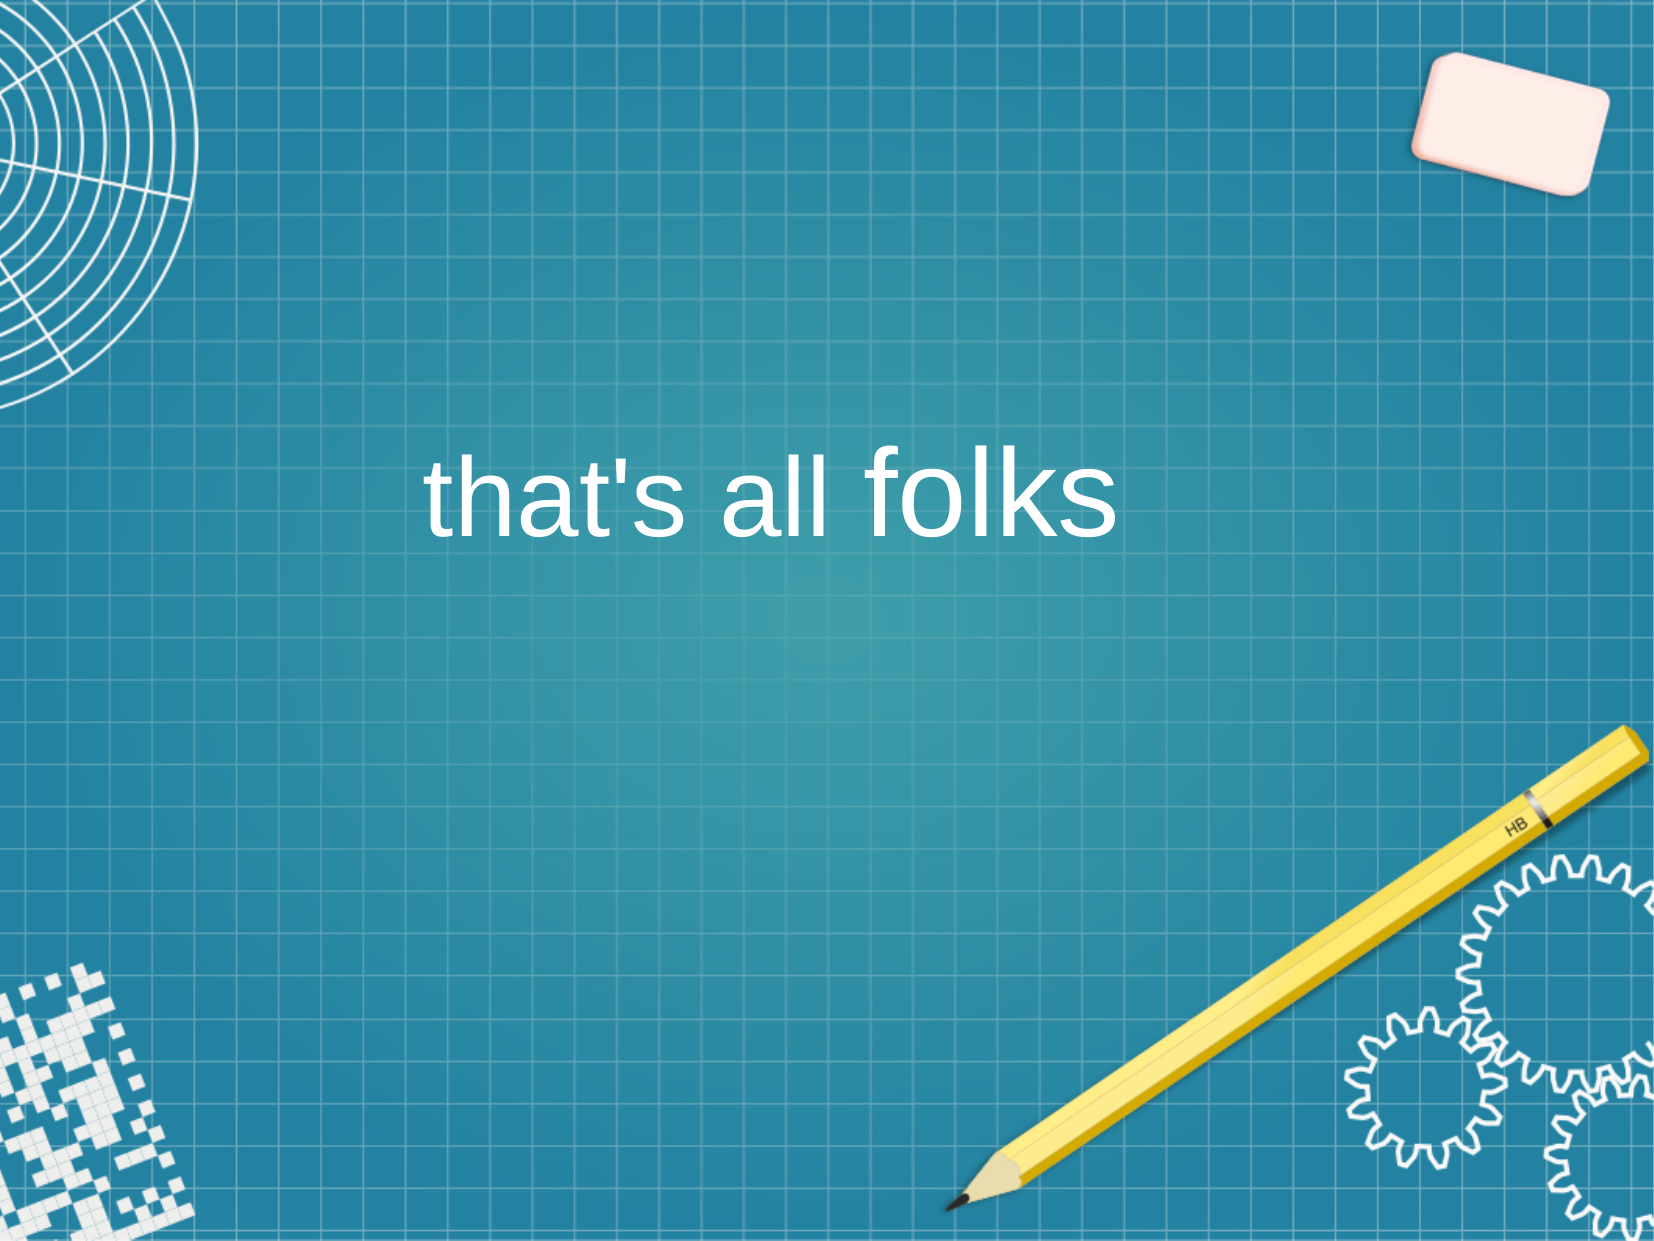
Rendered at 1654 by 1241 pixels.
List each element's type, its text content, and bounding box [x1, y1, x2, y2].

picture [0, 0, 1654, 1241]
title that's all folks [165, 395, 1347, 591]
